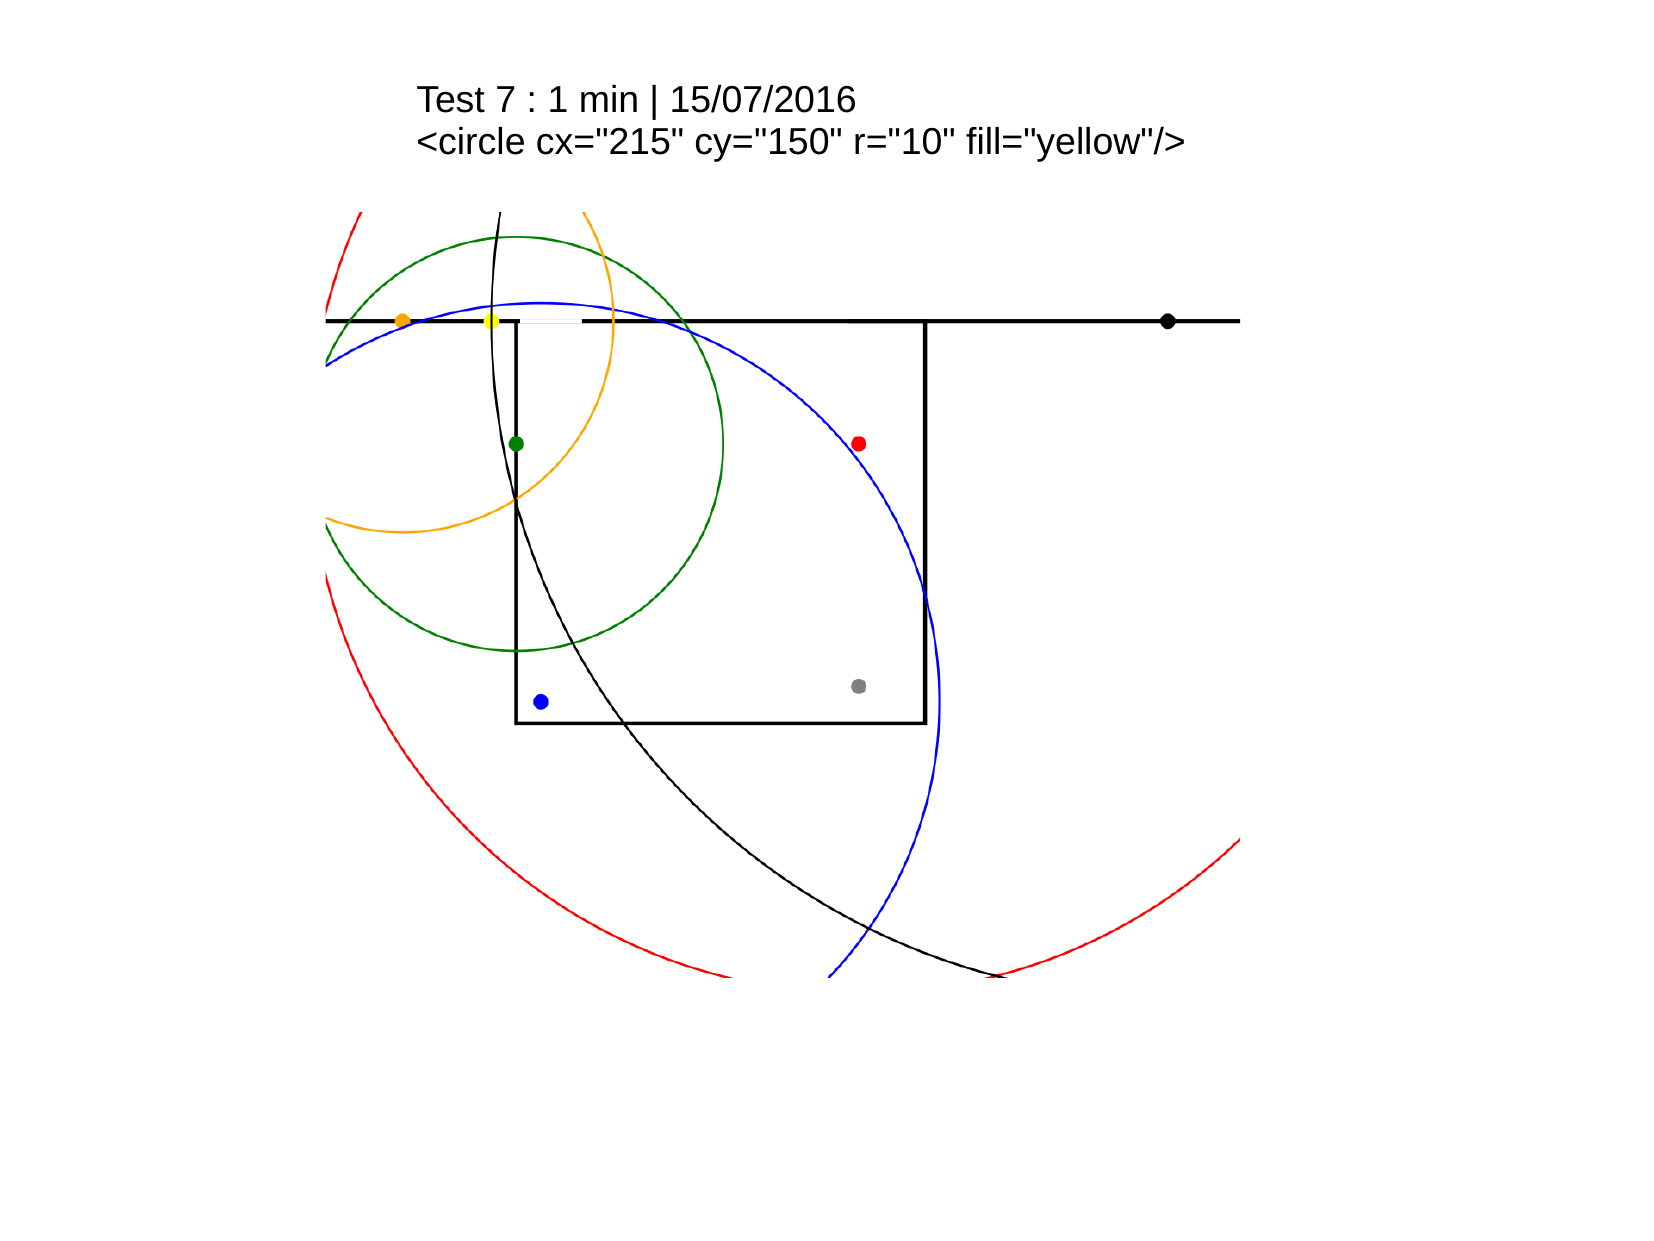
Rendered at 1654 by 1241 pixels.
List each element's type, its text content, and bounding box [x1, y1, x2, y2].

text_box Test 7 : 1 min | 15/07/2016 <circle cx="215" cy="150" r="10" fill="yellow"/> [401, 70, 1200, 212]
picture [325, 212, 1241, 981]
